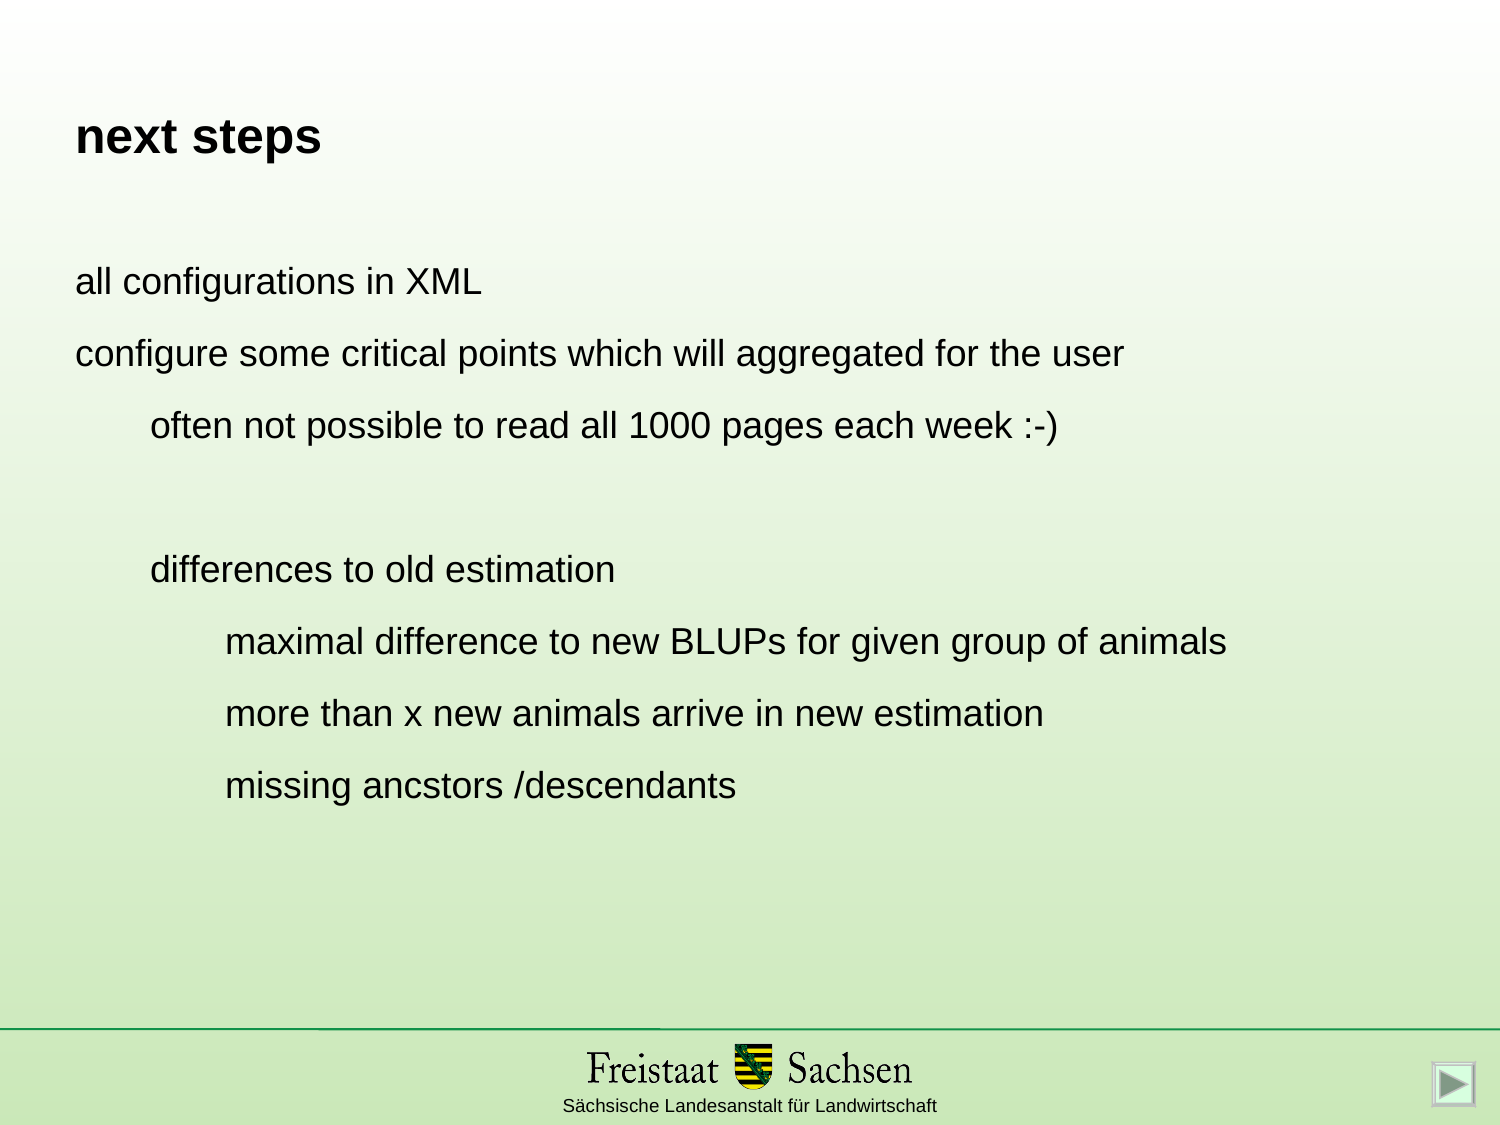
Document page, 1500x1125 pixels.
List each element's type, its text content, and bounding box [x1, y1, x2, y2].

title next steps [75, 44, 1425, 233]
picture [587, 1043, 912, 1090]
list all configurations in XML configure some critical points which will aggregated for the user often not possible to read all 1000 pages each week :-) differences to old estimation maximal difference to new BLUPs for given group of animals more than x new animals arrive in new estimation missing ancstors /descendants [75, 263, 1425, 1006]
